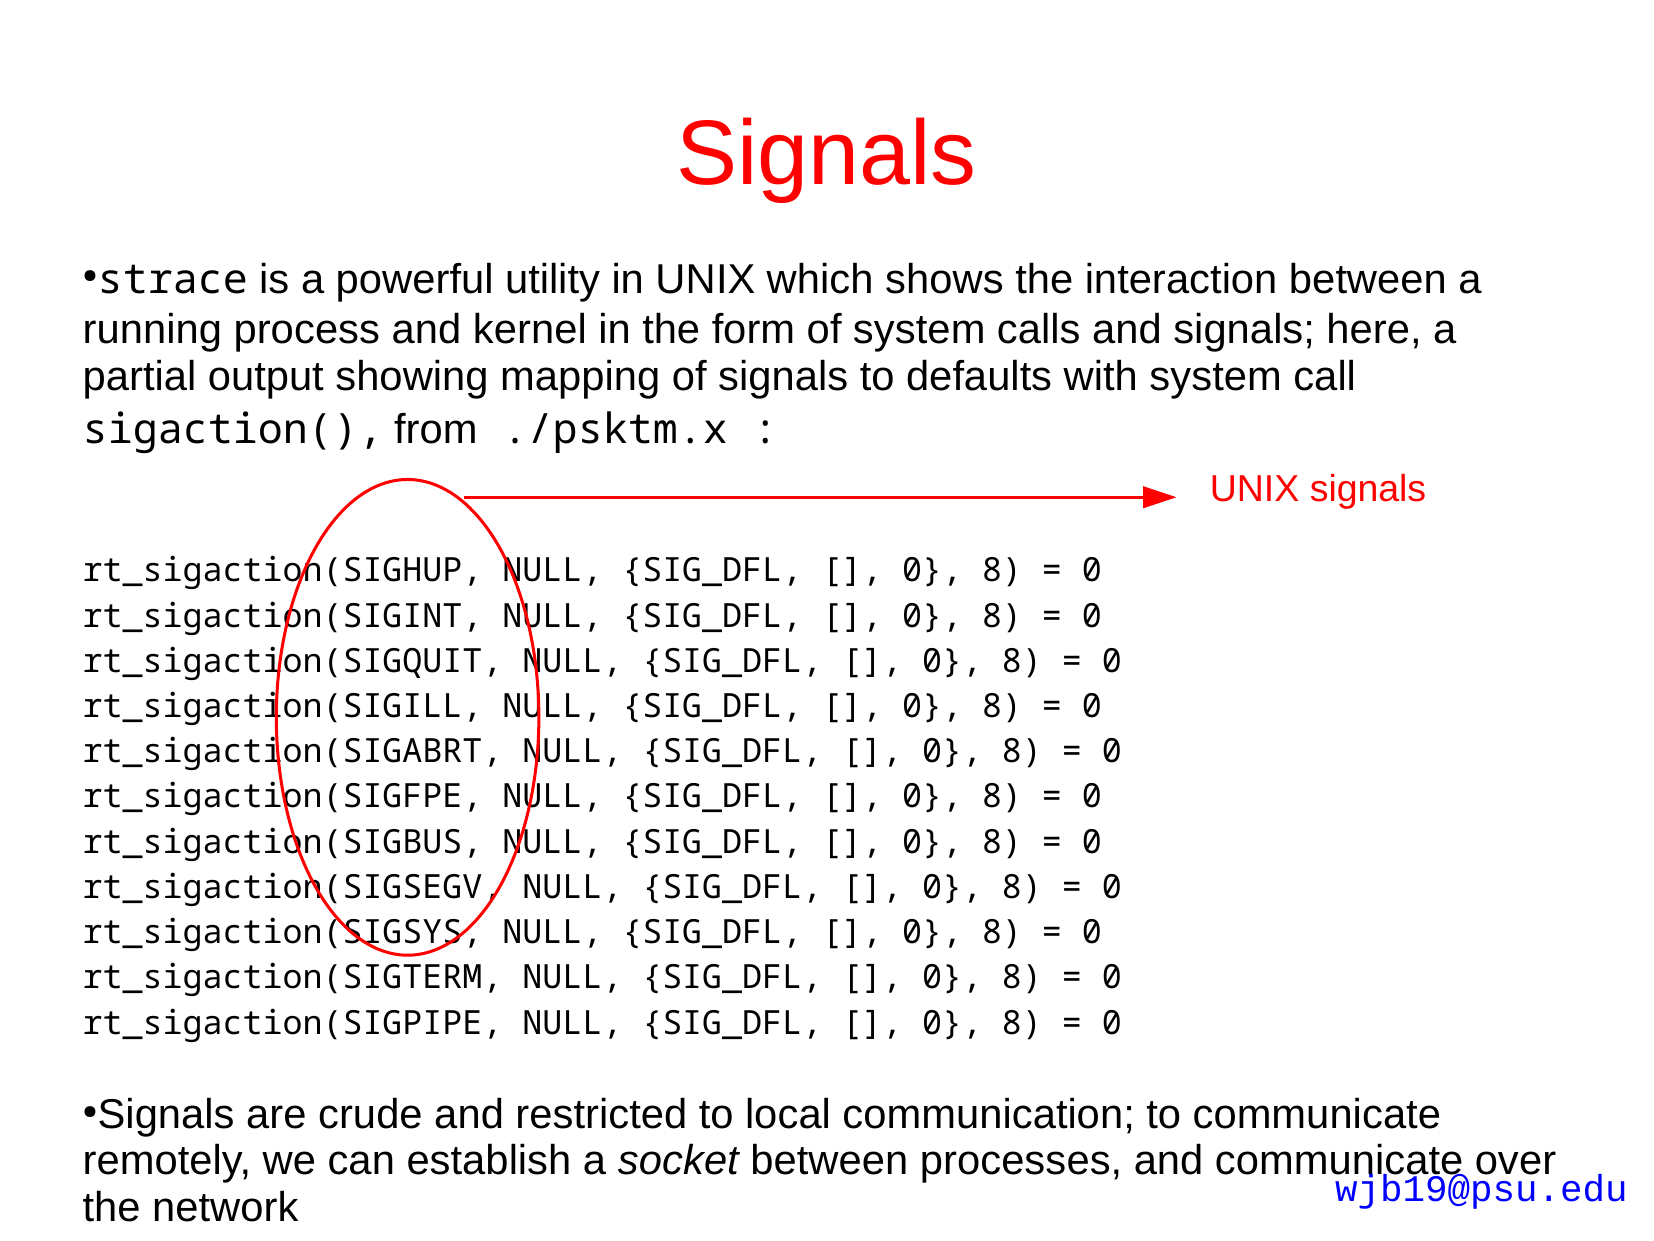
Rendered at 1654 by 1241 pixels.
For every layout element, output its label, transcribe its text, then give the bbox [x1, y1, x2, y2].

subtitle strace is a powerful utility in UNIX which shows the interaction between a running process and kernel in the form of system calls and signals; here, a partial output showing mapping of signals to defaults with system call sigaction(), from ./psktm.x : rt_sigaction(SIGHUP, NULL, {SIG_DFL, [], 0}, 8) = 0 rt_sigaction(SIGINT, NULL, {SIG_DFL, [], 0}, 8) = 0 rt_sigaction(SIGQUIT, NULL, {SIG_DFL, [], 0}, 8) = 0 rt_sigaction(SIGILL, NULL, {SIG_DFL, [], 0}, 8) = 0 rt_sigaction(SIGABRT, NULL, {SIG_DFL, [], 0}, 8) = 0 rt_sigaction(SIGFPE, NULL, {SIG_DFL, [], 0}, 8) = 0 rt_sigaction(SIGBUS, NULL, {SIG_DFL, [], 0}, 8) = 0 rt_sigaction(SIGSEGV, NULL, {SIG_DFL, [], 0}, 8) = 0 rt_sigaction(SIGSYS, NULL, {SIG_DFL, [], 0}, 8) = 0 rt_sigaction(SIGTERM, NULL, {SIG_DFL, [], 0}, 8) = 0 rt_sigaction(SIGPIPE, NULL, {SIG_DFL, [], 0}, 8) = 0 Signals are crude and restricted to local communication; to communicate remotely, we can establish a socket between processes, and communicate over the network [82, 248, 1571, 1222]
text_box wjb19@psu.edu [1320, 1162, 1643, 1220]
title Signals [82, 49, 1571, 248]
text_box UNIX signals [1195, 459, 1442, 517]
